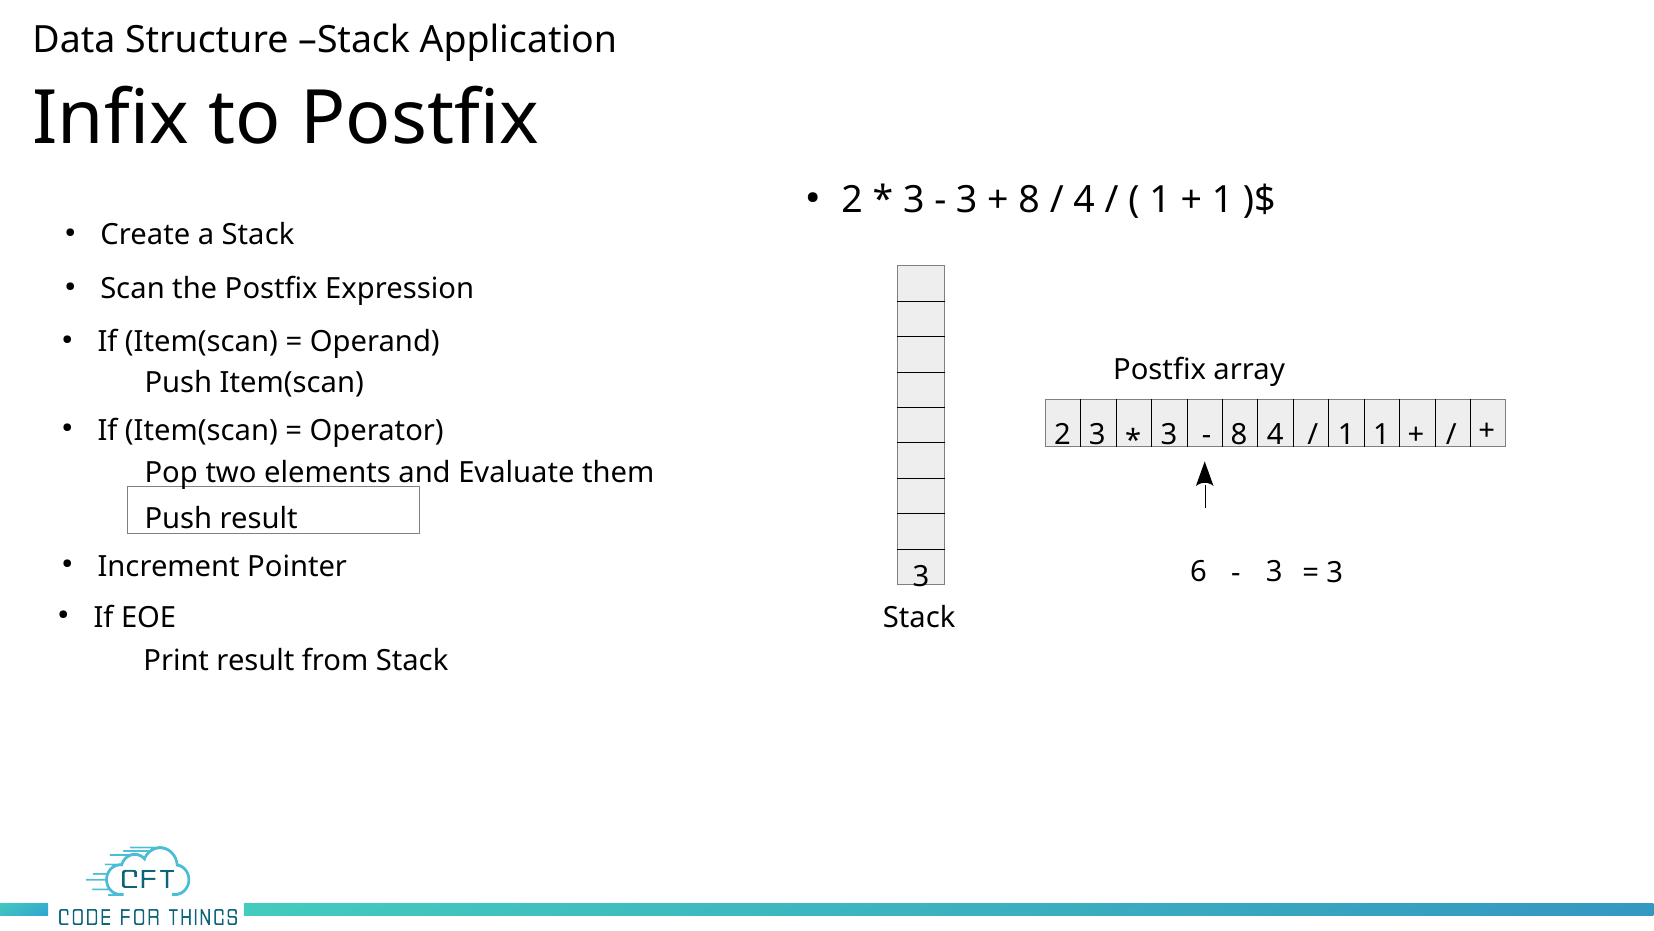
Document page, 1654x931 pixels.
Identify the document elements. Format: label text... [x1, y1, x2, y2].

text_box 2 * 3 - 3 + 8 / 4 / ( 1 + 1 )$ [791, 165, 1377, 225]
text_box 3 [1074, 405, 1123, 455]
text_box [1188, 399, 1222, 405]
text_box + [1463, 401, 1518, 451]
text_box 3 [1257, 543, 1287, 593]
text_box If (Item(scan) = Operand) [47, 312, 491, 373]
text_box [1294, 399, 1328, 405]
text_box [1081, 399, 1116, 405]
text_box Push result [94, 490, 426, 550]
text_box If (Item(scan) = Operator) [47, 401, 496, 461]
text_box [1117, 399, 1151, 411]
text_box [1400, 399, 1435, 405]
text_box 3 [1145, 405, 1187, 455]
text_box 3 [897, 547, 946, 597]
text_box If EOE [43, 588, 375, 638]
text_box 1 [1341, 405, 1372, 455]
text_box Create a Stack [50, 206, 355, 266]
text_box = 3 [1287, 543, 1382, 593]
text_box [1258, 399, 1293, 405]
text_box [897, 443, 945, 478]
text_box Increment Pointer [47, 537, 621, 597]
text_box [1436, 399, 1470, 405]
text_box [1045, 399, 1080, 405]
text_box 1 [1372, 405, 1407, 455]
text_box - [1216, 543, 1257, 593]
text_box [897, 337, 945, 372]
text_box Pop two elements and Evaluate them [94, 443, 709, 502]
text_box [1152, 399, 1187, 405]
text_box Stack [868, 588, 979, 638]
text_box + [1407, 405, 1431, 455]
text_box [897, 302, 945, 336]
text_box 6 [1175, 543, 1216, 593]
text_box / [1292, 405, 1341, 455]
text_box [1223, 399, 1257, 405]
text_box Scan the Postfix Expression [50, 259, 537, 319]
text_box 4 [1252, 405, 1292, 455]
picture [59, 846, 237, 925]
text_box 2 [1039, 405, 1074, 455]
text_box - [1187, 405, 1236, 455]
text_box [1365, 399, 1399, 405]
text_box [897, 408, 945, 442]
text_box [1329, 399, 1364, 405]
text_box [897, 373, 945, 407]
text_box Postfix array [1098, 340, 1312, 390]
text_box [897, 479, 945, 513]
title Data Structure –Stack Application Infix to Postfix [32, 12, 1536, 166]
text_box / [1431, 405, 1471, 455]
text_box * [1110, 411, 1159, 461]
text_box [897, 514, 945, 547]
text_box Print result from Stack [93, 631, 615, 691]
text_box [897, 265, 945, 301]
text_box Push Item(scan) [94, 373, 426, 401]
text_box 8 [1236, 405, 1252, 455]
